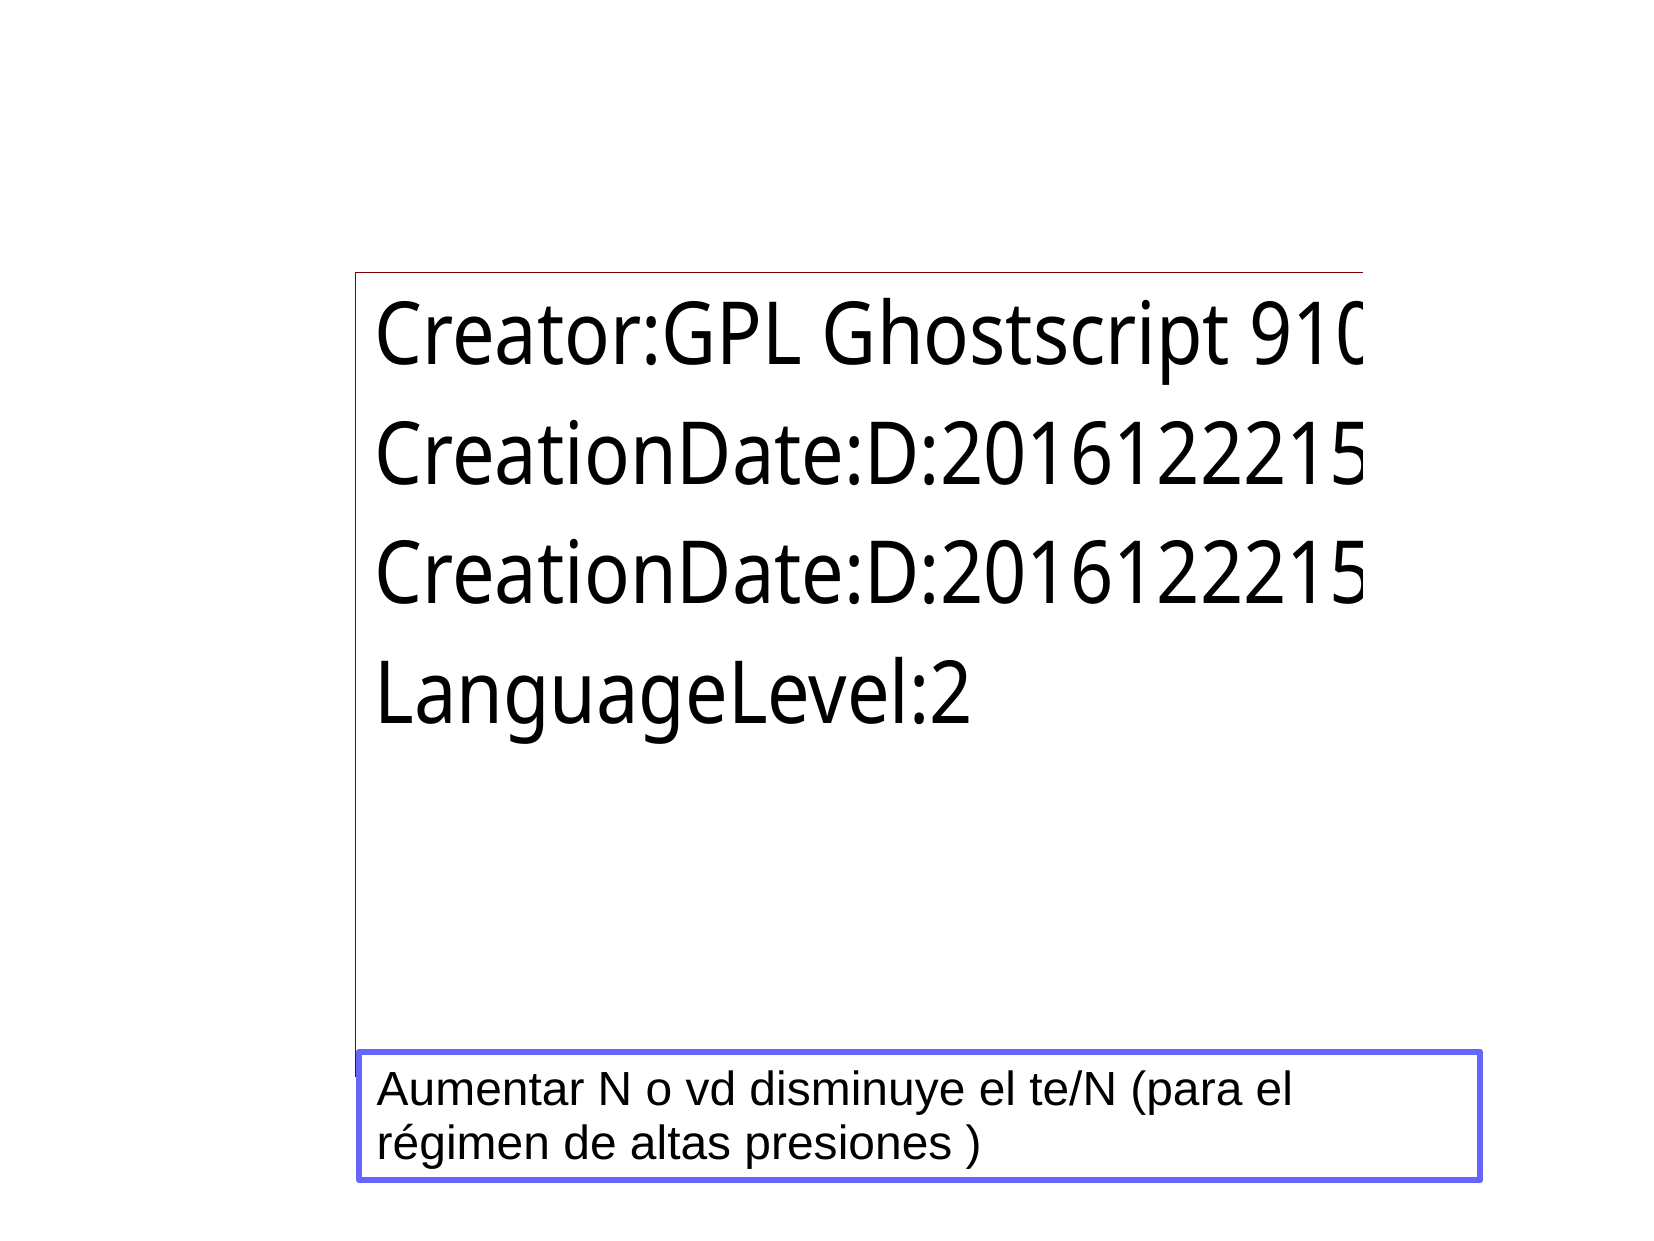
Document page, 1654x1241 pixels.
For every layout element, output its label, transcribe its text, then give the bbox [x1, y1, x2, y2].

picture [350, 266, 1363, 1077]
text_box Aumentar N o vd disminuye el te/N (para el régimen de altas presiones ) [358, 1051, 1481, 1181]
